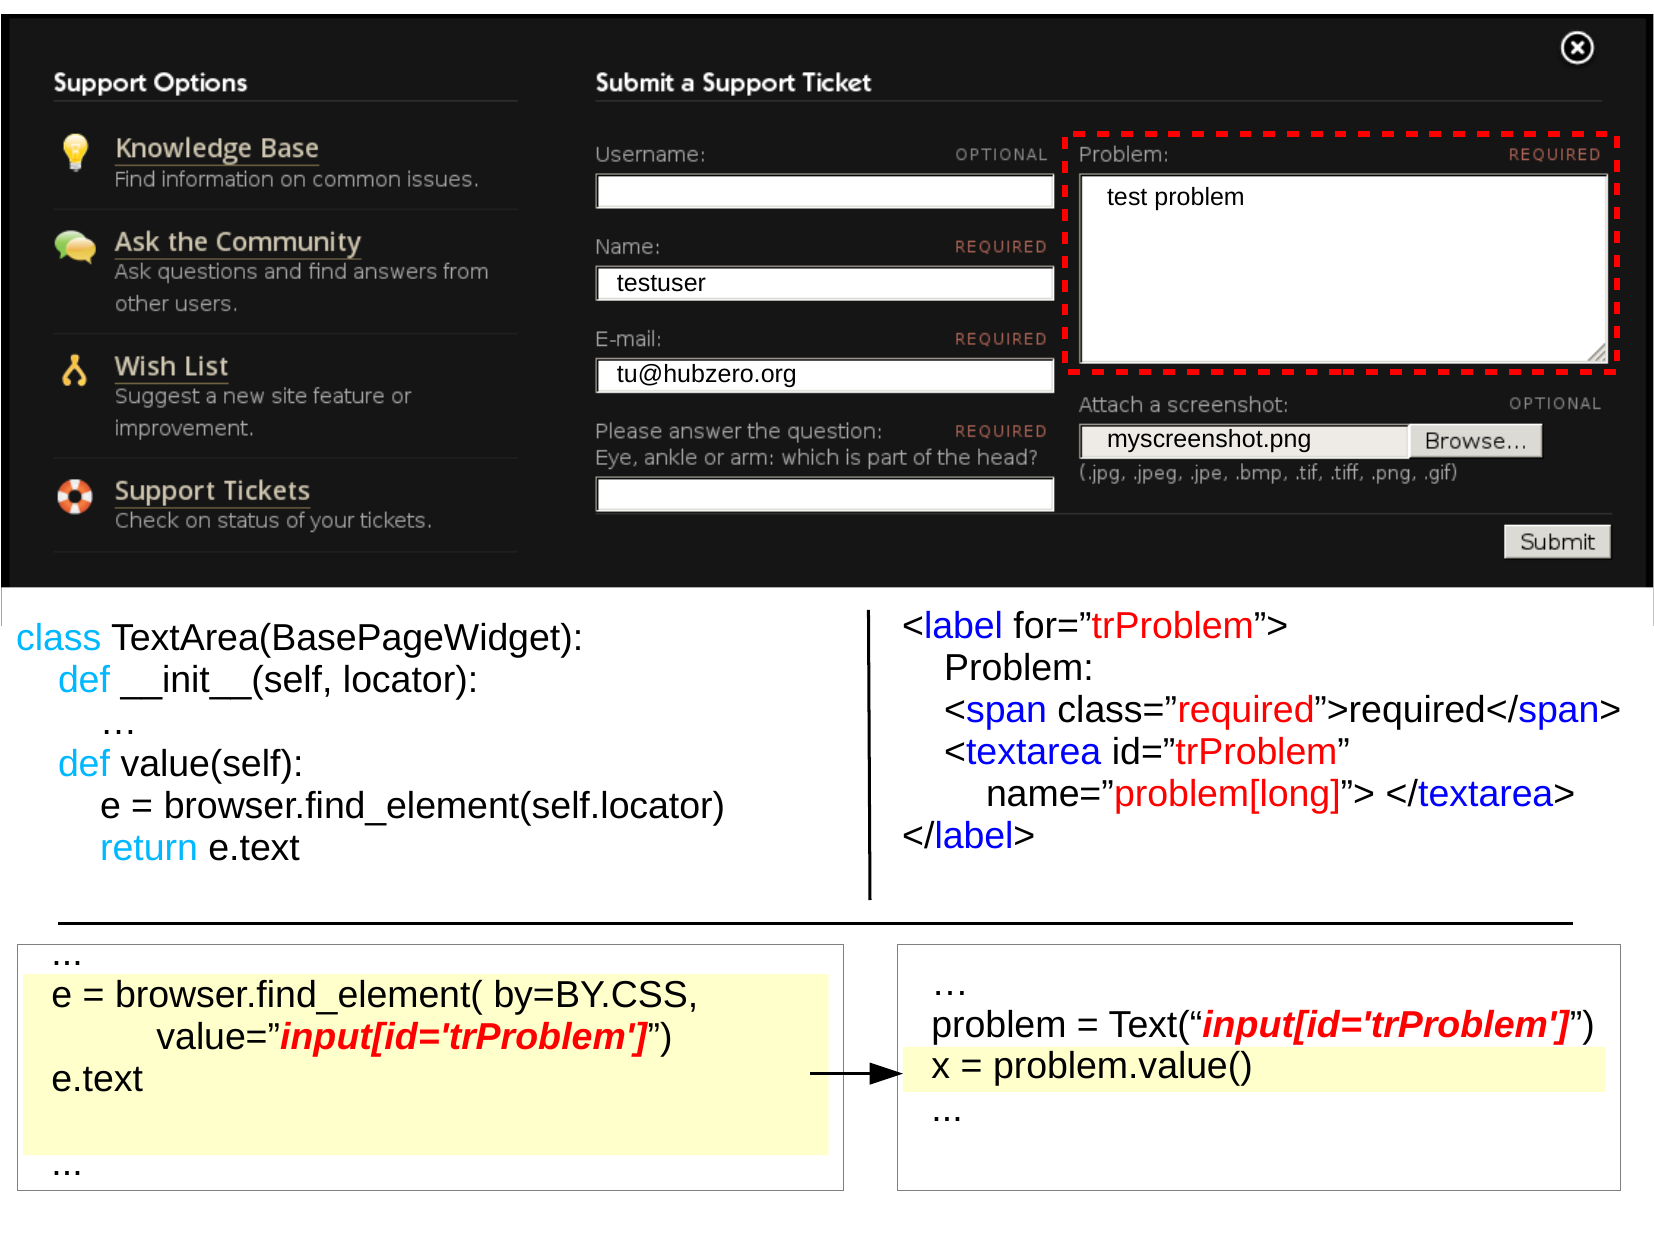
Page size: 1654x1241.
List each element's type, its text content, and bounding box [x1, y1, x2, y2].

text_box <label for=”trProblem”> Problem: <span class=”required”>required</span> <textarea id=”trProblem” name=”problem[long]”> </textarea> </label> [887, 597, 1637, 865]
text_box testuser [602, 260, 722, 304]
text_box myscreenshot.png [1092, 417, 1327, 460]
text_box [1, 587, 1654, 1212]
text_box tu@hubzero.org [602, 352, 812, 395]
text_box class TextArea(BasePageWidget): def __init__(self, locator): … def value(self): e = browser.find_element(self.locator) return e.text [1, 609, 740, 876]
picture [1, 14, 1654, 587]
text_box test problem [1092, 175, 1261, 218]
text_box ... e = browser.find_element( by=BY.CSS, value=”input[id='trProblem']”) e.text ... [36, 924, 844, 1191]
text_box … problem = Text(“input[id='trProblem']”) x = problem.value() ... [916, 953, 1621, 1137]
